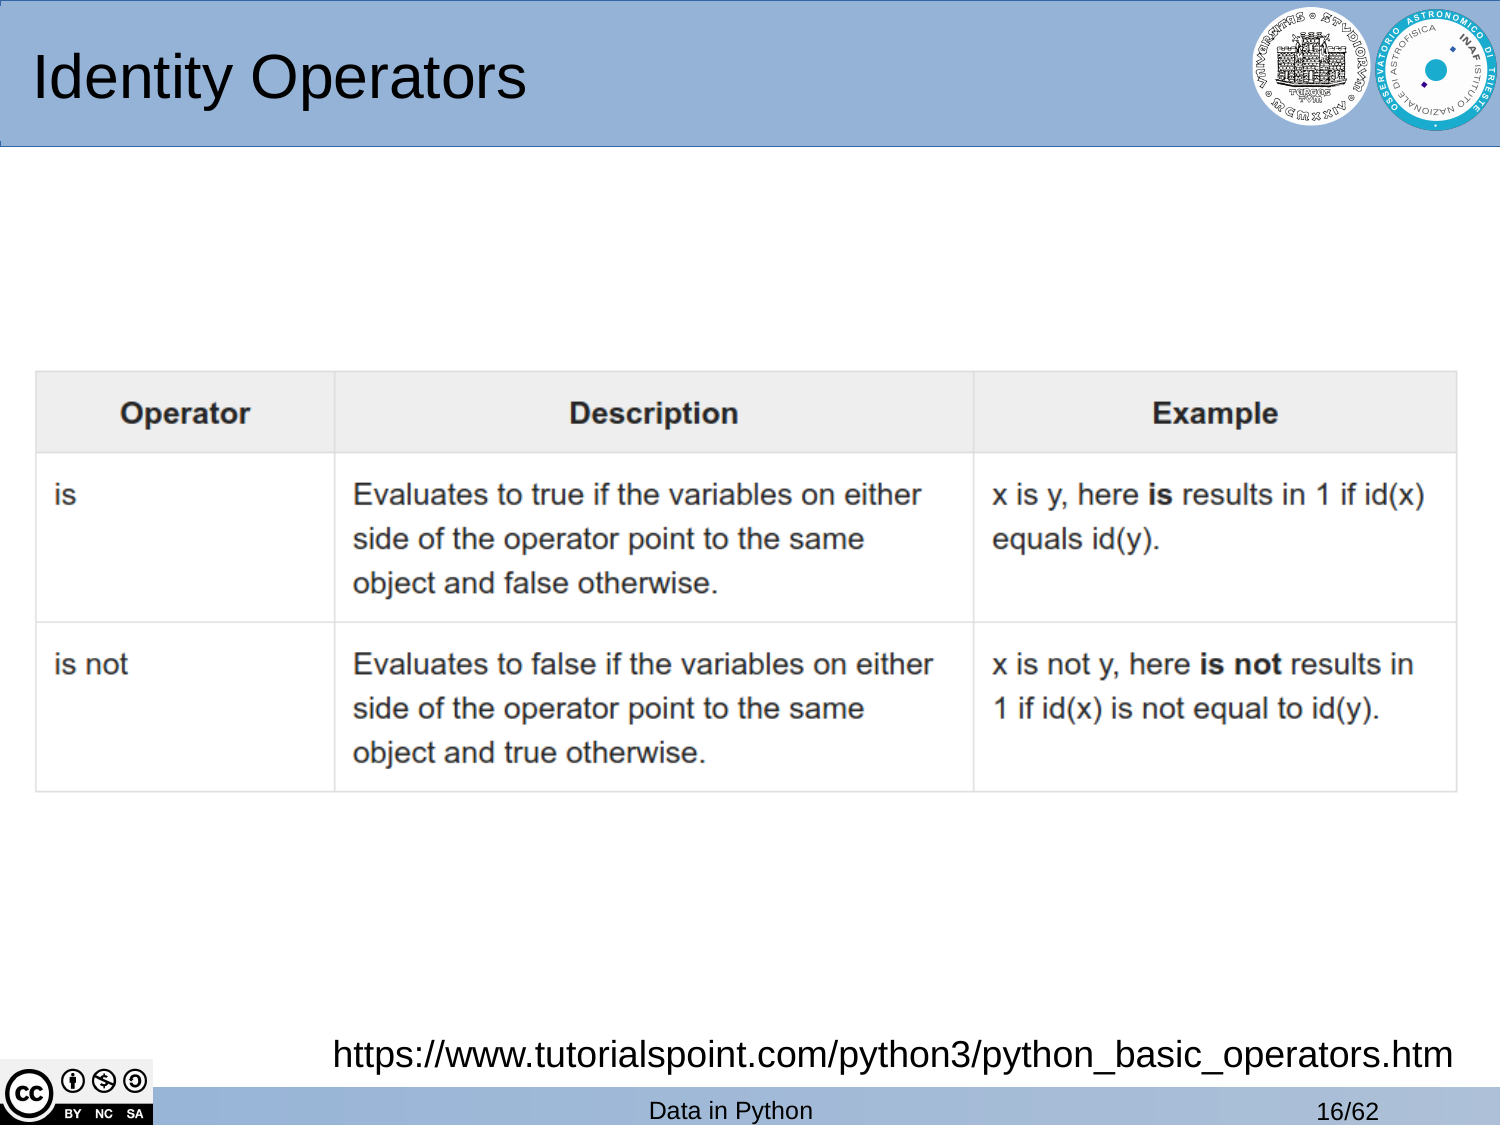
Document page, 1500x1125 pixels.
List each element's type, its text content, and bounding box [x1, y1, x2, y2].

picture [28, 365, 1465, 800]
text_box Identity Operators [0, 5, 1253, 141]
picture [0, 1059, 153, 1125]
picture [1253, 0, 1500, 156]
list https://www.tutorialspoint.com/python3/python_basic_operators.htm [317, 1021, 1489, 1081]
